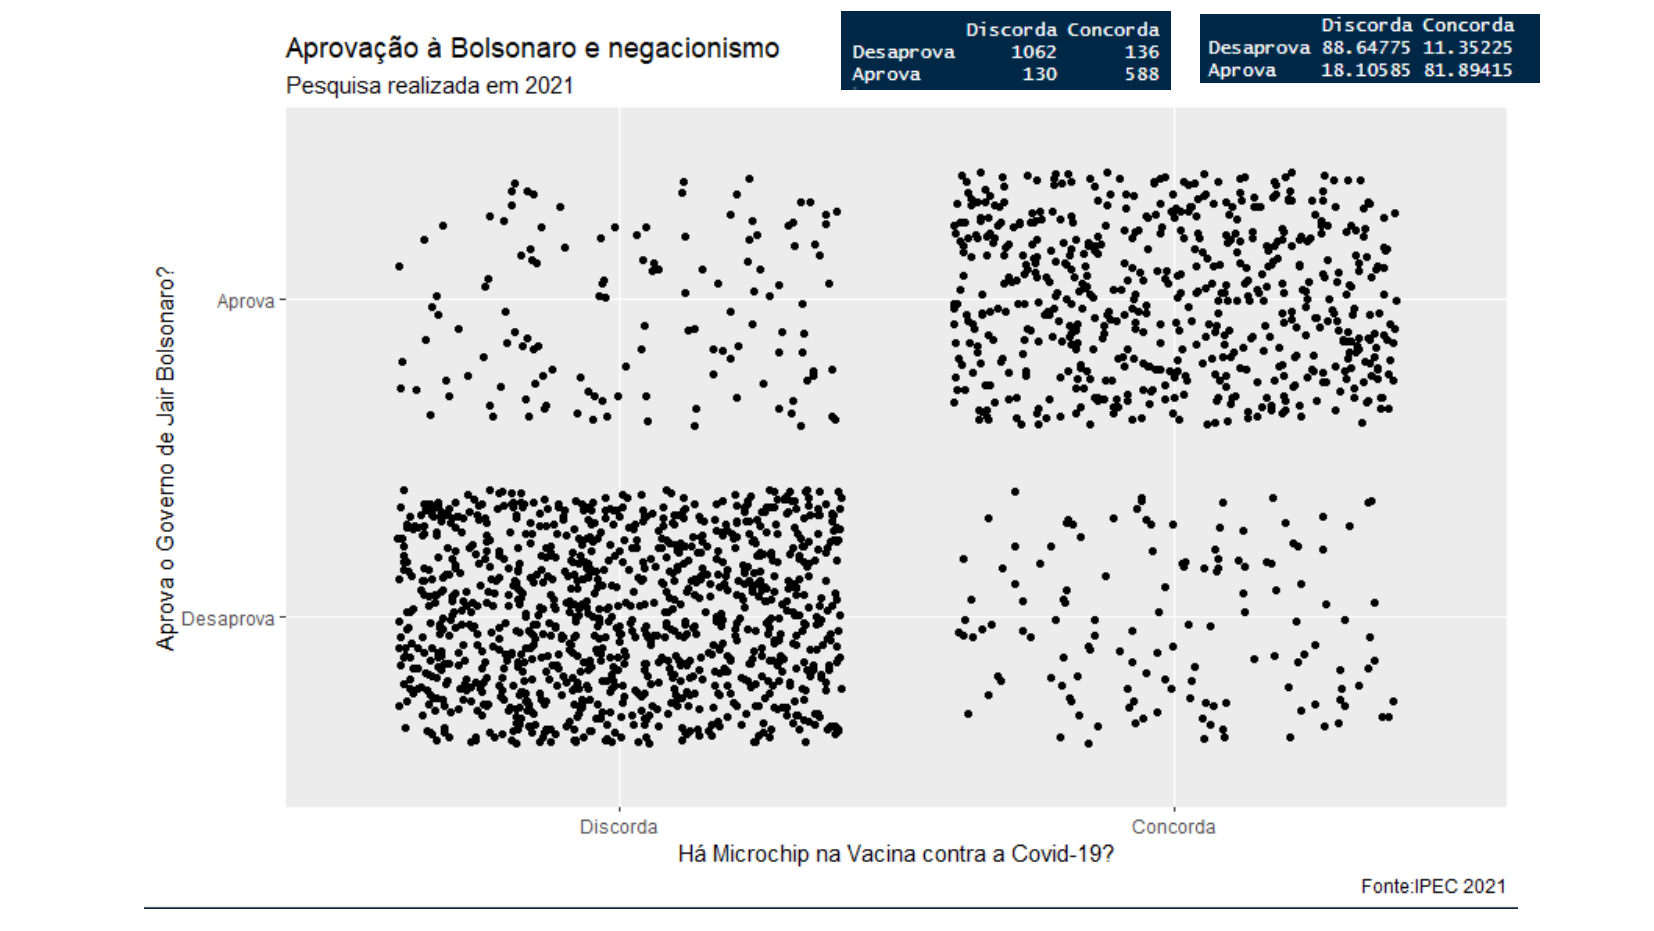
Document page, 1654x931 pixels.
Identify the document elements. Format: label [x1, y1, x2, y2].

picture [144, 11, 1540, 909]
